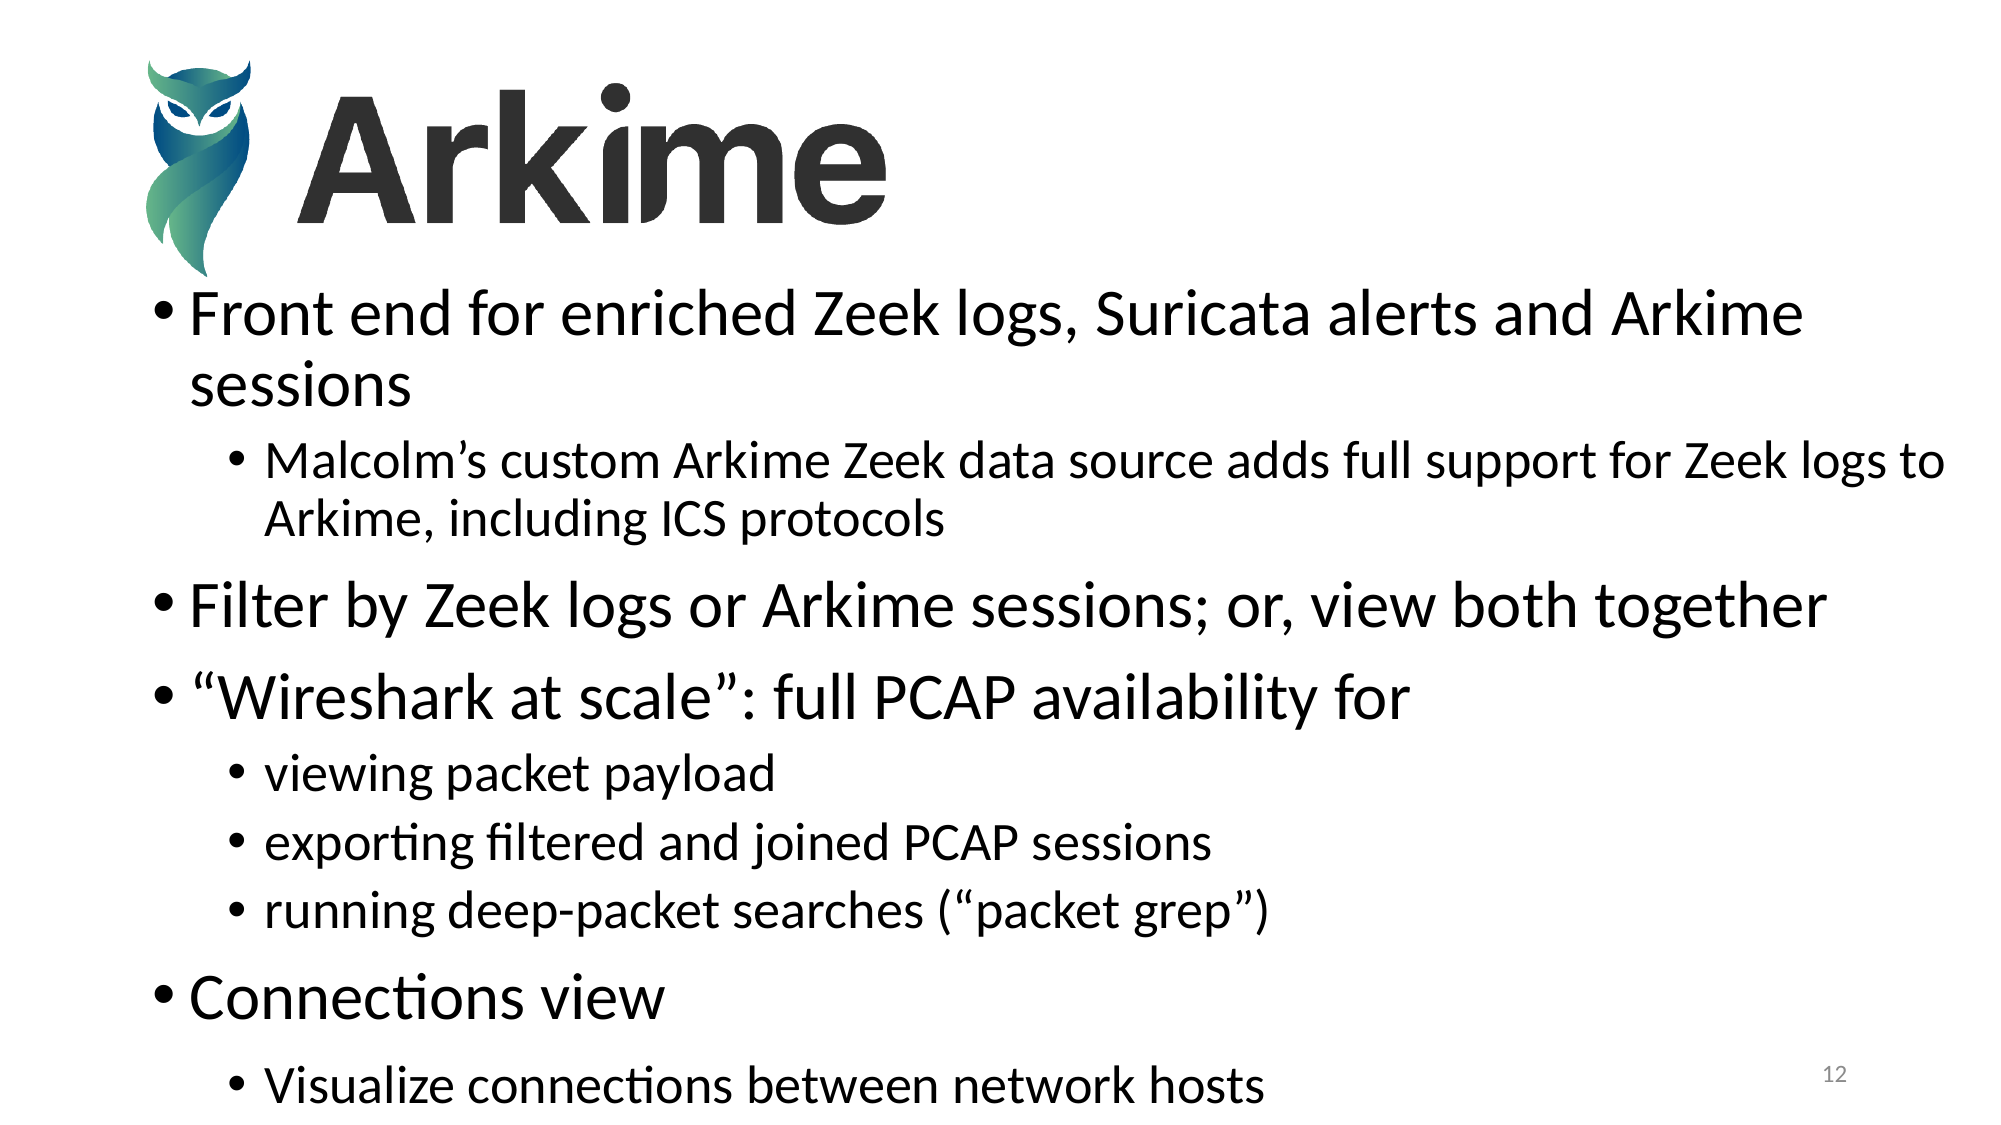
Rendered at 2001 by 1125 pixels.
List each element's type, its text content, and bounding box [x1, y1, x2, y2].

picture [137, 53, 898, 284]
list Front end for enriched Zeek logs, Suricata alerts and Arkime sessions Malcolm’s custom Arkime Zeek data source adds full support for Zeek logs to Arkime, including ICS protocols Filter by Zeek logs or Arkime sessions; or, view both together “Wireshark at scale”: full PCAP availability for viewing packet payload exporting filtered and joined PCAP sessions running deep-packet searches (“packet grep”) Connections view Visualize connections between network hosts [137, 269, 1971, 984]
slide_number <number> [1412, 1042, 1863, 1103]
